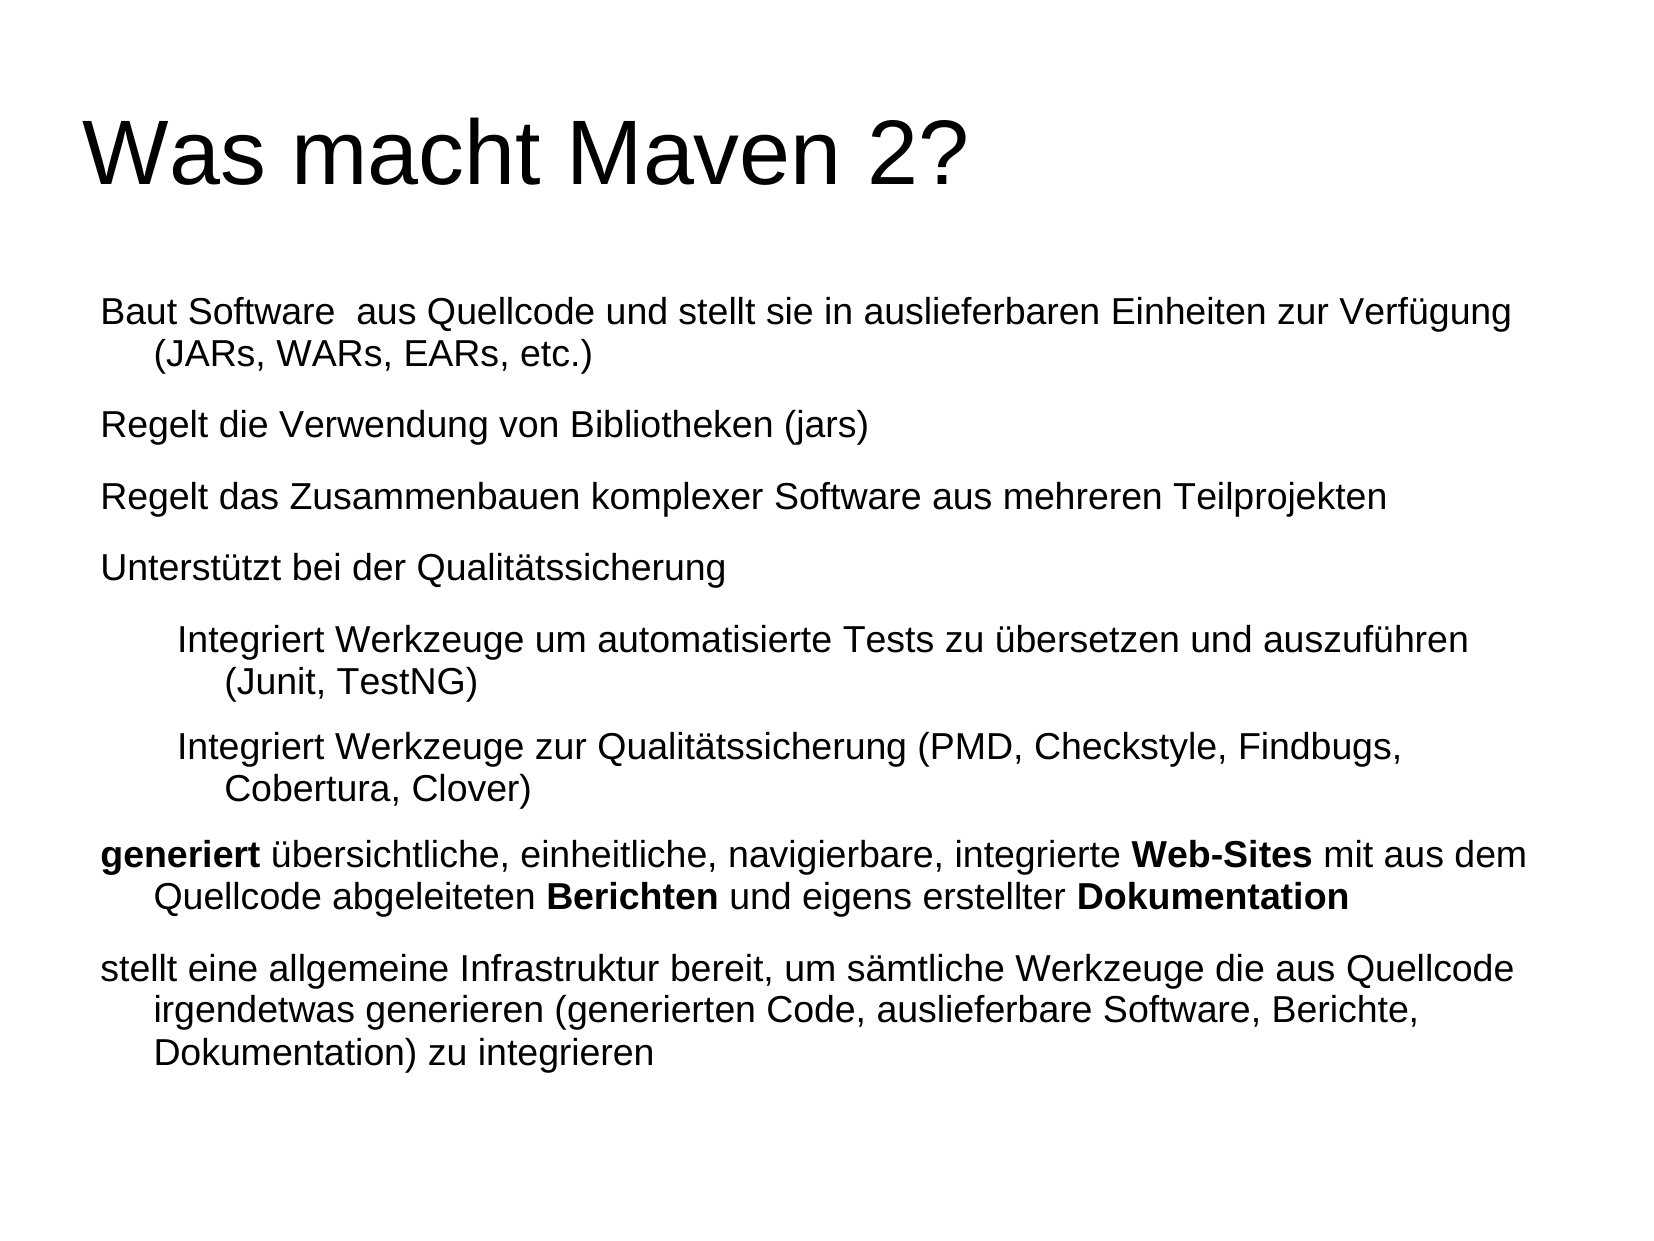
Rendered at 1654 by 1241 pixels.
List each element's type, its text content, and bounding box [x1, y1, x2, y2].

list Baut Software aus Quellcode und stellt sie in auslieferbaren Einheiten zur Verfügung (JARs, WARs, EARs, etc.) Regelt die Verwendung von Bibliotheken (jars) Regelt das Zusammenbauen komplexer Software aus mehreren Teilprojekten Unterstützt bei der Qualitätssicherung Integriert Werkzeuge um automatisierte Tests zu übersetzen und auszuführen (Junit, TestNG) Integriert Werkzeuge zur Qualitätssicherung (PMD, Checkstyle, Findbugs, Cobertura, Clover) generiert übersichtliche, einheitliche, navigierbare, integrierte Web-Sites mit aus dem Quellcode abgeleiteten Berichten und eigens erstellter Dokumentation stellt eine allgemeine Infrastruktur bereit, um sämtliche Werkzeuge die aus Quellcode irgendetwas generieren (generierten Code, auslieferbare Software, Berichte, Dokumentation) zu integrieren [82, 290, 1571, 1109]
title Was macht Maven 2? [82, 49, 1571, 257]
